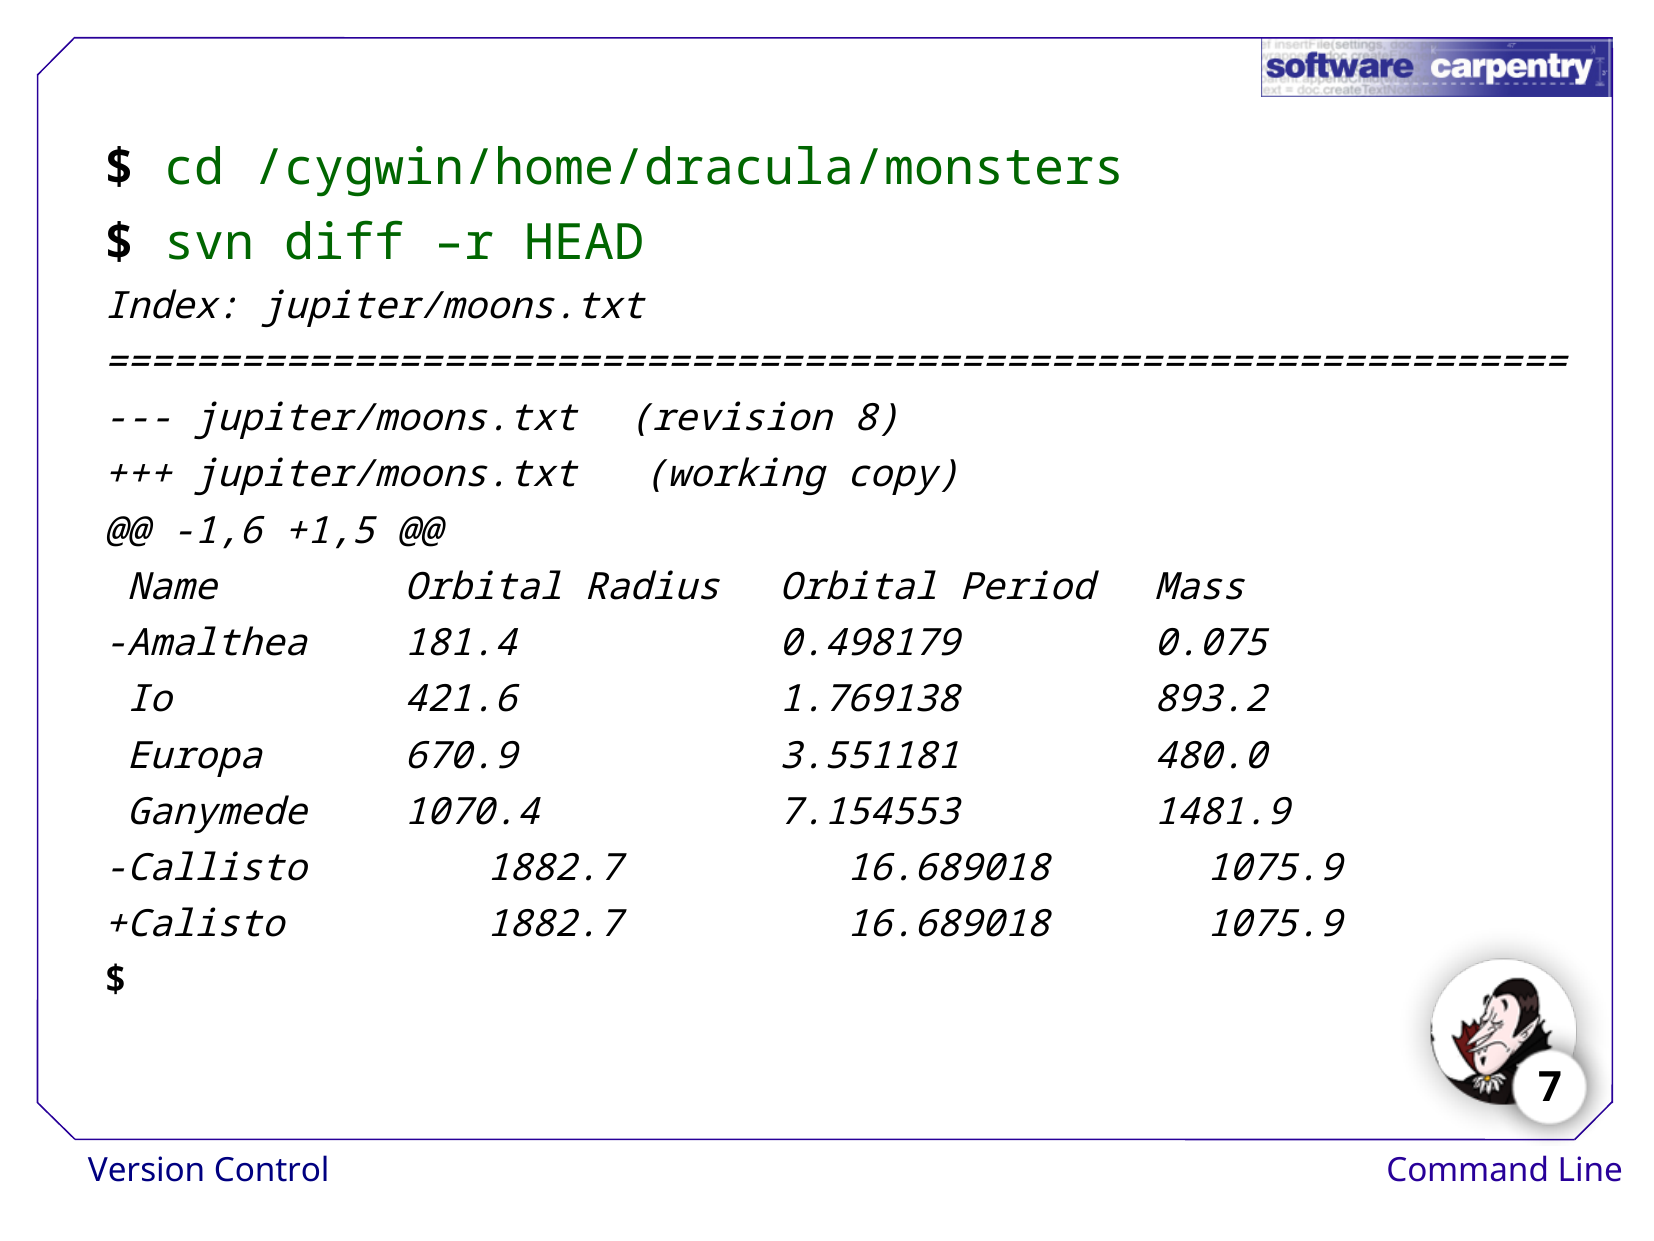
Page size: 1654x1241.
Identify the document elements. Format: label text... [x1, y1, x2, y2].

text_box 7 [1505, 1057, 1595, 1119]
text_box $ cd /cygwin/home/dracula/monsters $ svn diff –r HEAD Index: jupiter/moons.txt ================================================================= --- jupiter/moons.txt (revision 8) +++ jupiter/moons.txt (working copy) @@ -1,6 +1,5 @@ Name Orbital Radius Orbital Period Mass -Amalthea 181.4 0.498179 0.075 Io 421.6 1.769138 893.2 Europa 670.9 3.551181 480.0 Ganymede 1070.4 7.154553 1481.9 -Callisto 1882.7 16.689018 1075.9 +Calisto 1882.7 16.689018 1075.9 $ [89, 112, 1572, 1036]
picture [1393, 926, 1618, 1146]
picture [1261, 39, 1613, 97]
